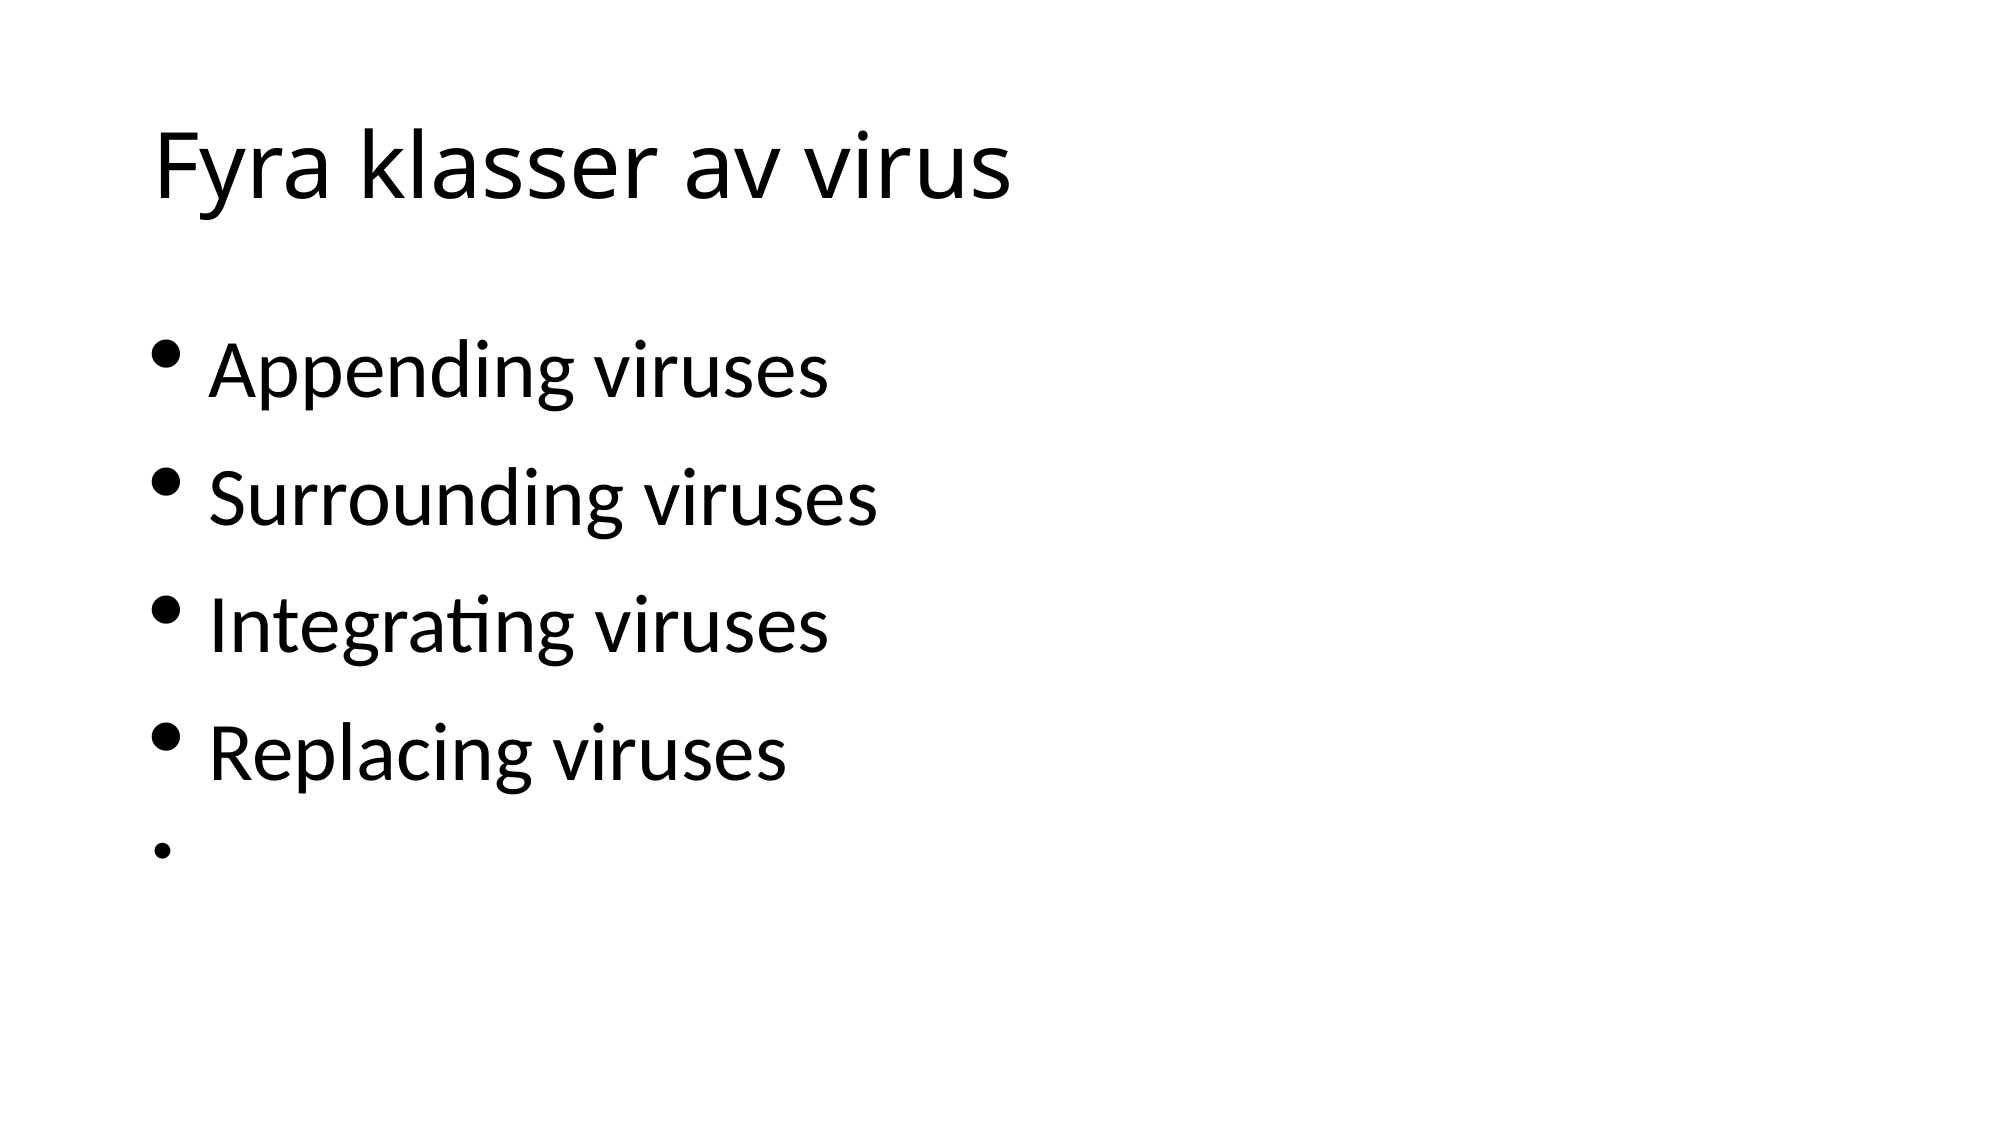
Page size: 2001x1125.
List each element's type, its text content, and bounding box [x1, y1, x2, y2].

title Fyra klasser av virus [137, 59, 1863, 278]
list Appending viruses Surrounding viruses Integrating viruses Replacing viruses [137, 299, 1863, 1014]
